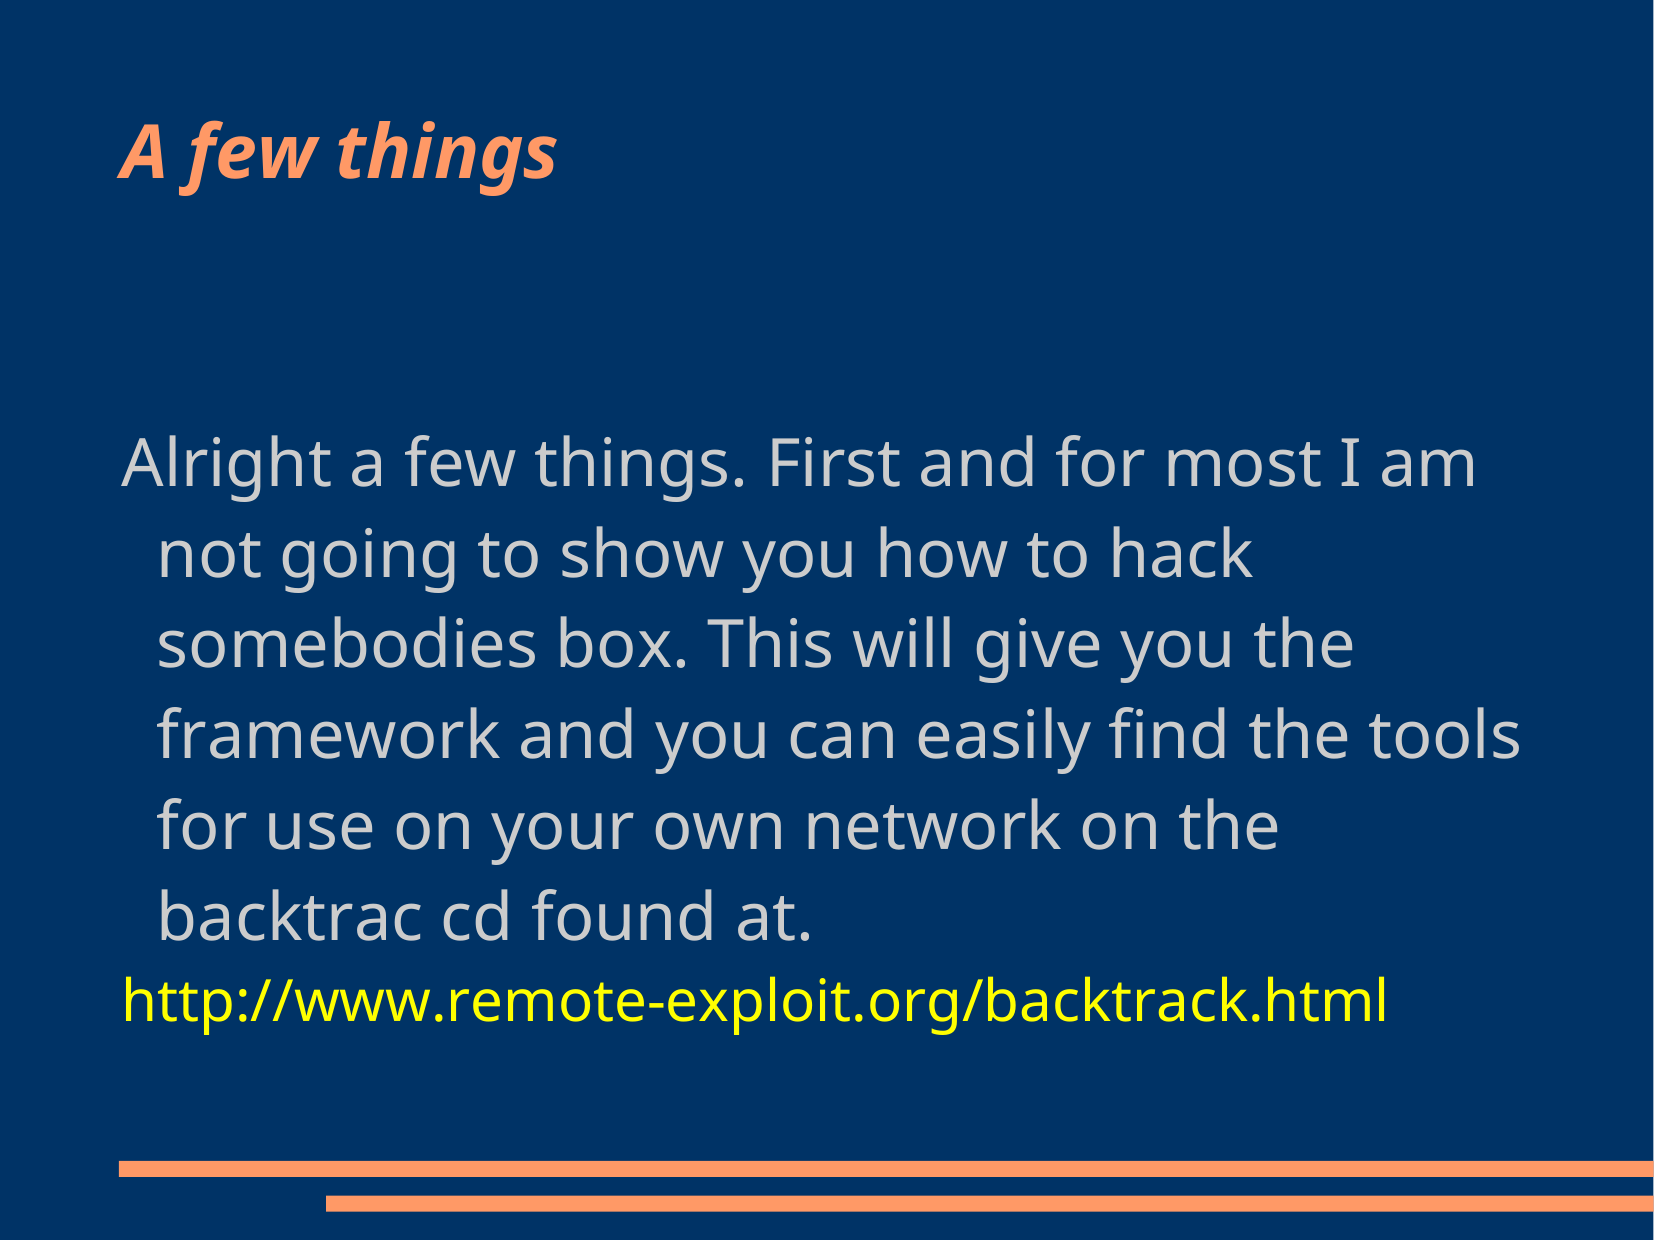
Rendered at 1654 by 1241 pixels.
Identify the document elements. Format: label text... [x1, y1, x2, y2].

subtitle Alright a few things. First and for most I am not going to show you how to hack somebodies box. This will give you the framework and you can easily find the tools for use on your own network on the backtrac cd found at. http://www.remote-exploit.org/backtrack.html [121, 322, 1561, 1133]
title A few things [121, 46, 1534, 254]
